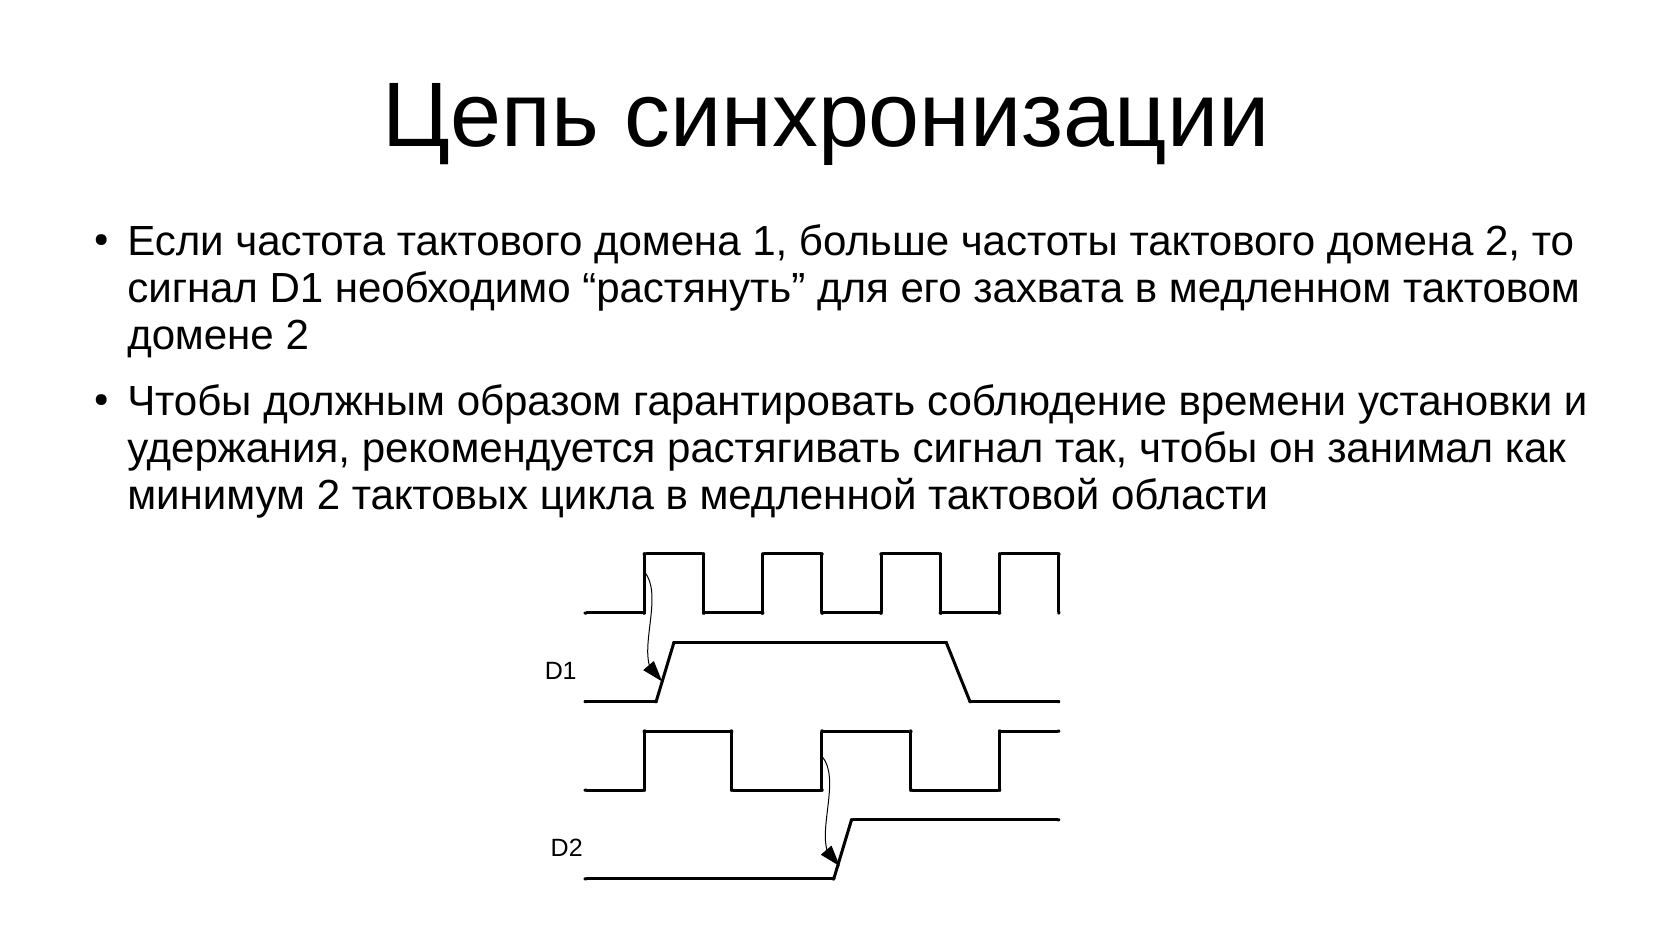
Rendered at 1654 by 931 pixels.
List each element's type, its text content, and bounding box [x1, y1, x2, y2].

title Цепь синхронизации [82, 37, 1571, 193]
list Если частота тактового домена 1, больше частоты тактового домена 2, то сигнал D1 необходимо “растянуть” для его захвата в медленном тактовом домене 2 Чтобы должным образом гарантировать соблюдение времени установки и удержания, рекомендуется растягивать сигнал так, чтобы он занимал как минимум 2 тактовых цикла в медленной тактовой области [82, 217, 1606, 526]
picture [540, 547, 1066, 886]
